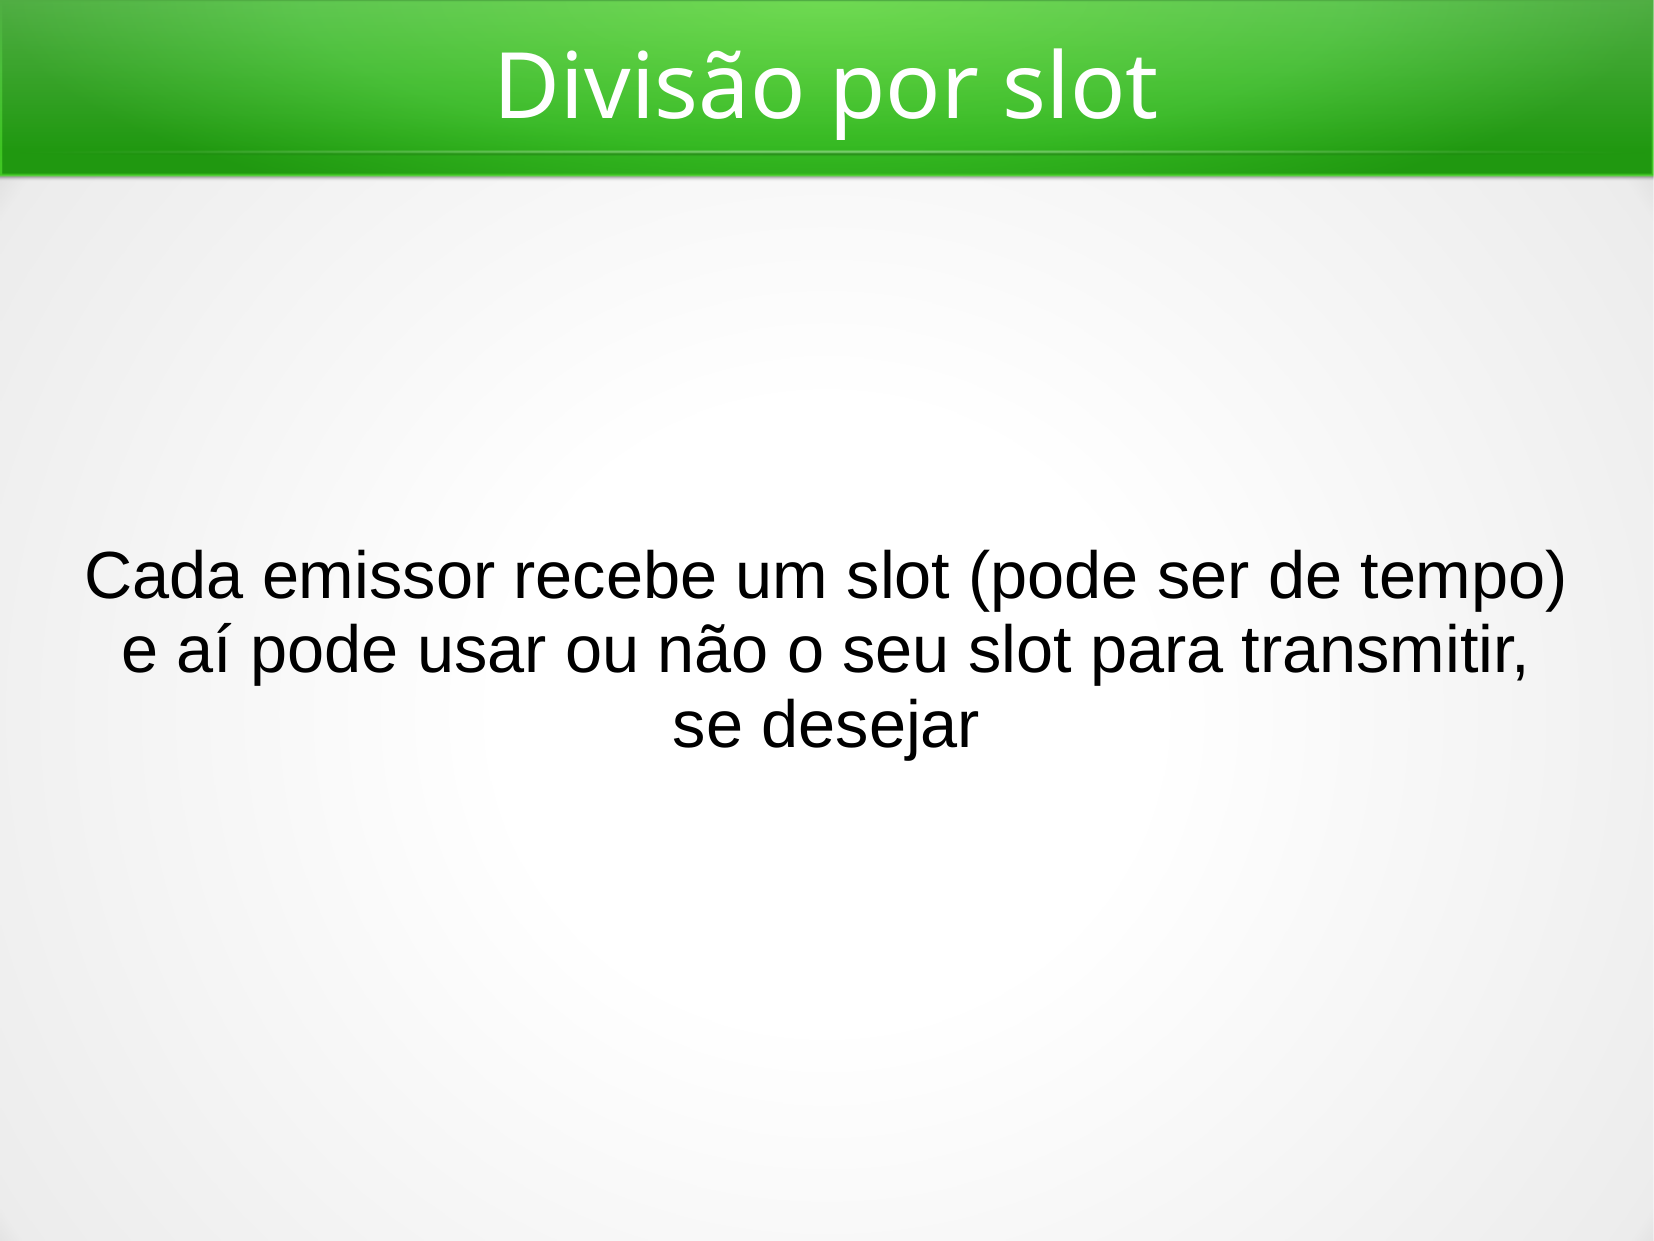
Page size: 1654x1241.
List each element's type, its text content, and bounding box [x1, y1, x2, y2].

subtitle Cada emissor recebe um slot (pode ser de tempo) e aí pode usar ou não o seu slot para transmitir, se desejar [82, 290, 1571, 1010]
picture [0, 0, 1654, 1241]
title Divisão por slot [82, 11, 1571, 154]
